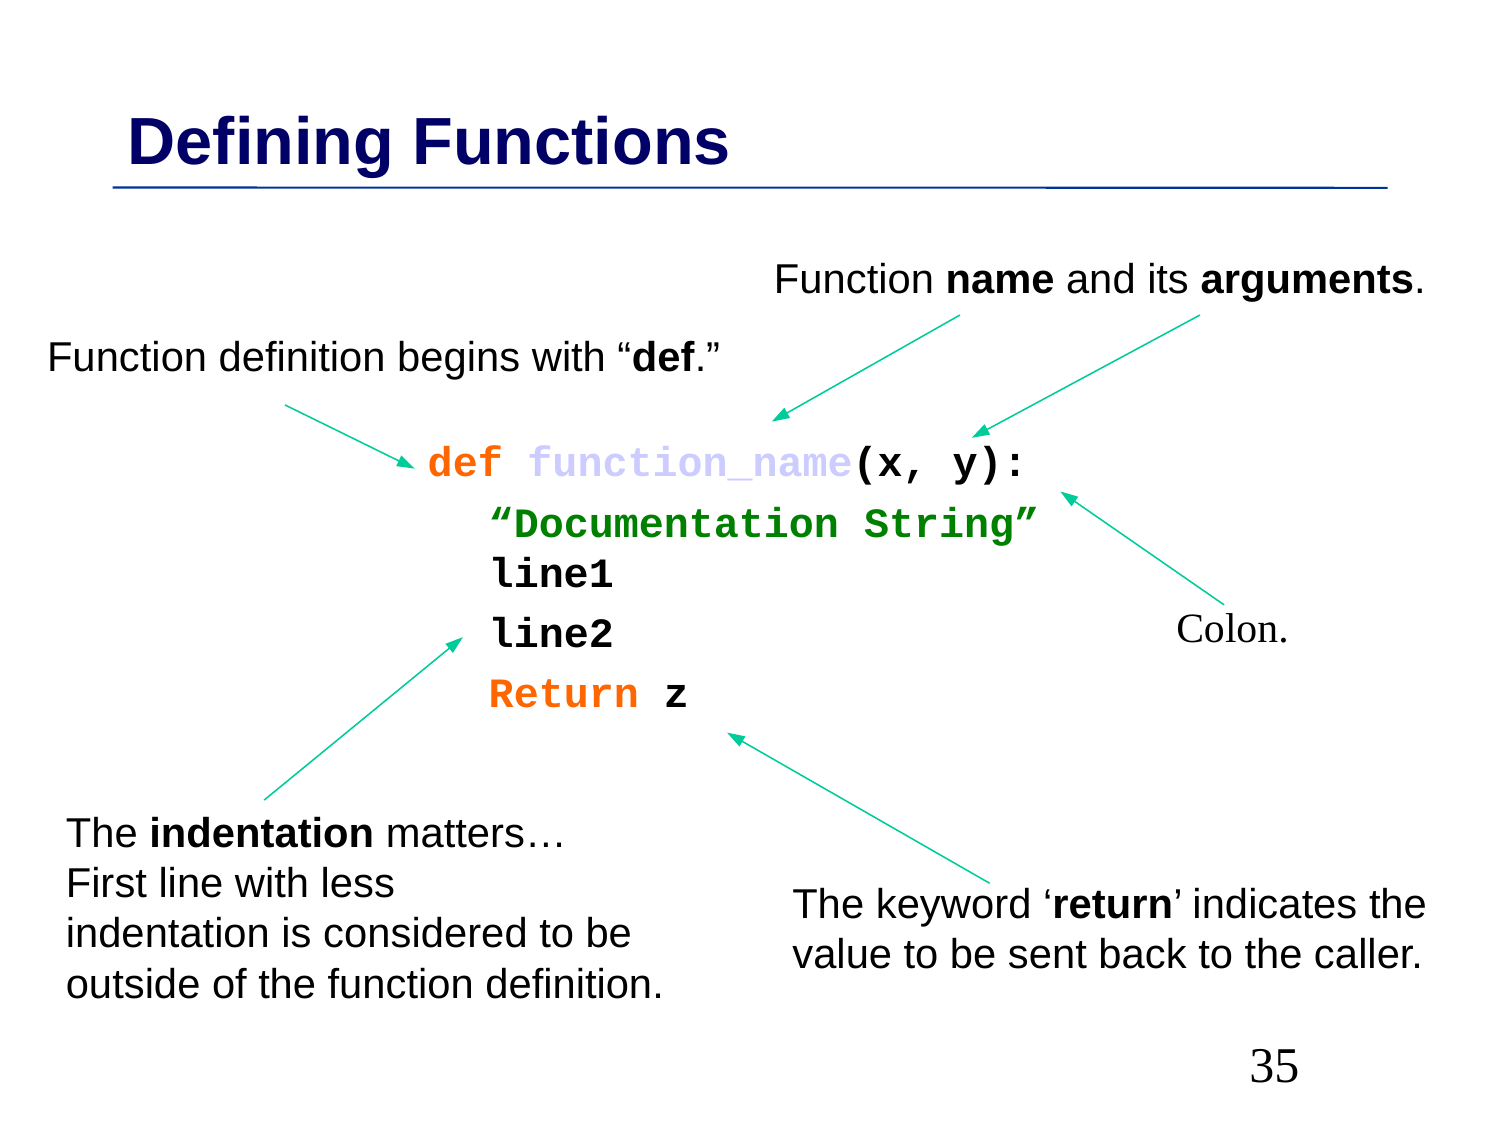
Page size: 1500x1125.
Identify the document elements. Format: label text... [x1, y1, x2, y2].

text_box The indentation matters… First line with less indentation is considered to be outside of the function definition. [50, 798, 680, 1015]
title Defining Functions [112, 89, 1388, 185]
text_box The keyword ‘return’ indicates the value to be sent back to the caller. [777, 869, 1454, 985]
text_box Colon. [1011, 593, 1305, 659]
text_box def function_name(x, y): “Documentation String” line1 line2 Return z [73, 427, 1409, 653]
text_box Function definition begins with “def.” [32, 322, 736, 388]
text_box <number> [1074, 994, 1387, 1125]
text_box Function name and its arguments. [758, 244, 1441, 310]
